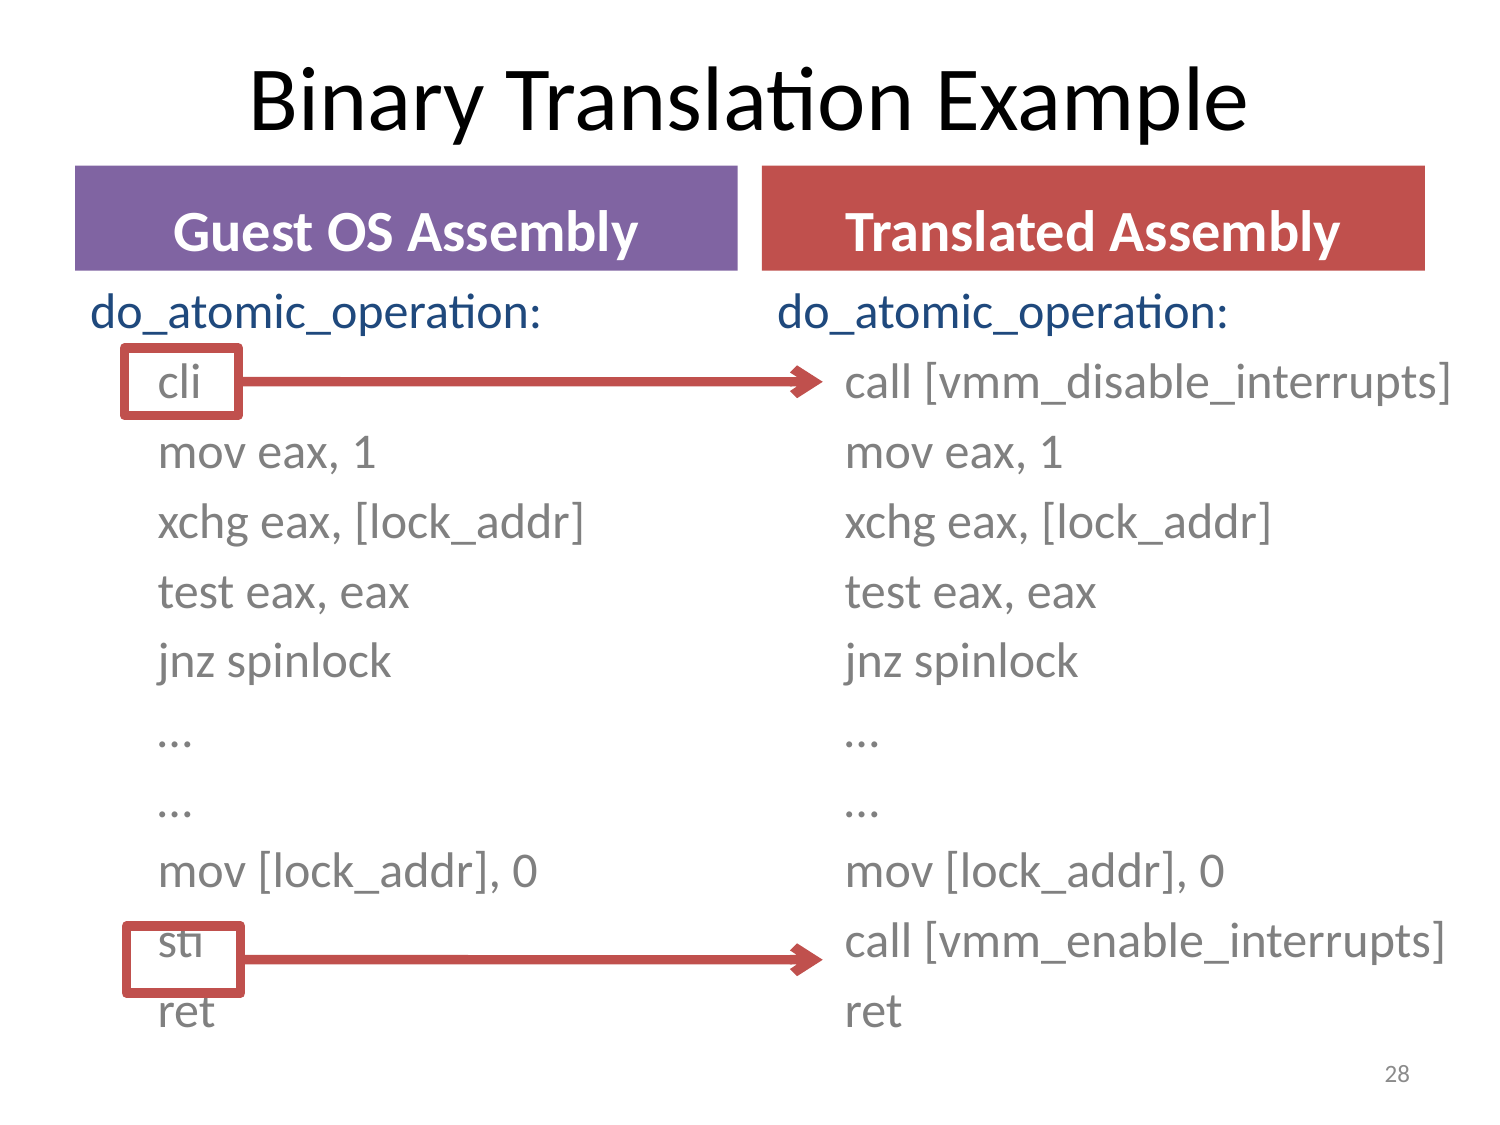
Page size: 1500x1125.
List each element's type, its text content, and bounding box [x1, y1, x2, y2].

list Guest OS Assembly [75, 165, 738, 270]
title Binary Translation Example [75, 0, 1425, 188]
list do_atomic_operation: cli mov eax, 1 xchg eax, [lock_addr] test eax, eax jnz spinlock … … mov [lock_addr], 0 sti ret [75, 270, 738, 1016]
list do_atomic_operation: call [vmm_disable_interrupts] mov eax, 1 xchg eax, [lock_addr] test eax, eax jnz spinlock … … mov [lock_addr], 0 call [vmm_enable_interrupts] ret [761, 270, 1481, 1077]
slide_number <number> [1074, 1042, 1425, 1103]
list Translated Assembly [761, 165, 1425, 270]
list do_atomic_operation: cli mov eax, 1 xchg eax, [lock_addr] test eax, eax jnz spinlock … … mov [lock_addr], 0 sti ret [129, 353, 234, 411]
list do_atomic_operation: cli mov eax, 1 xchg eax, [lock_addr] test eax, eax jnz spinlock … … mov [lock_addr], 0 sti ret [131, 931, 236, 988]
